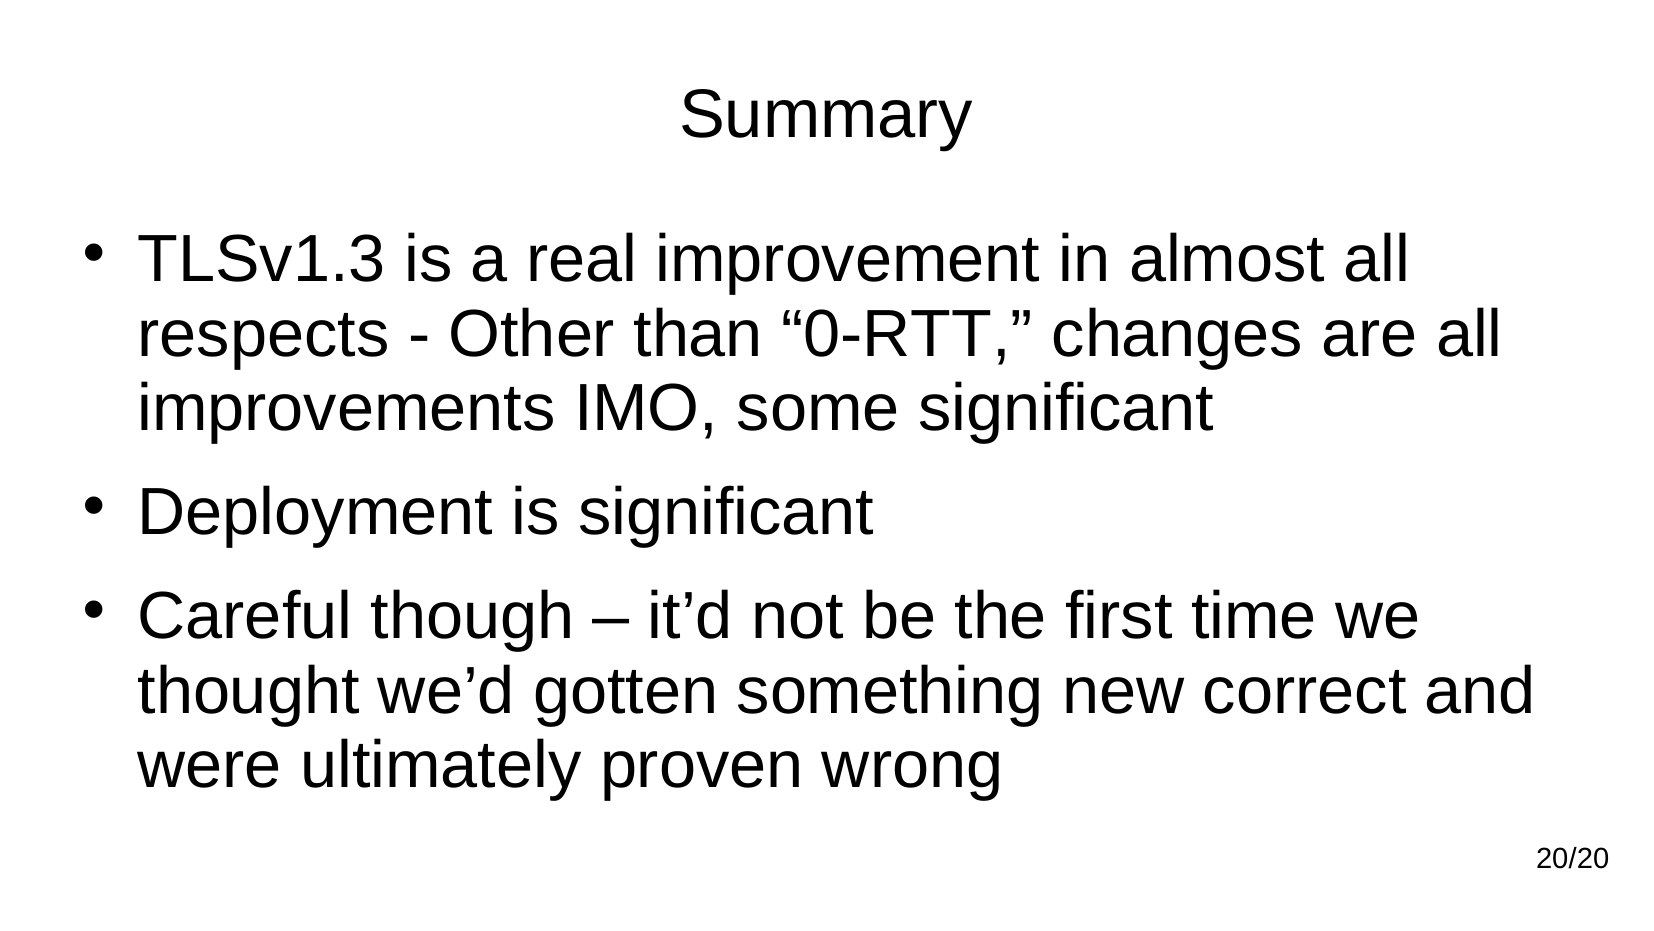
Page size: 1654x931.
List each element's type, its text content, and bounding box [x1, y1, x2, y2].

list TLSv1.3 is a real improvement in almost all respects - Other than “0-RTT,” changes are all improvements IMO, some significant Deployment is significant Careful though – it’d not be the first time we thought we’d gotten something new correct and were ultimately proven wrong [82, 217, 1571, 869]
title Summary [82, 37, 1571, 193]
